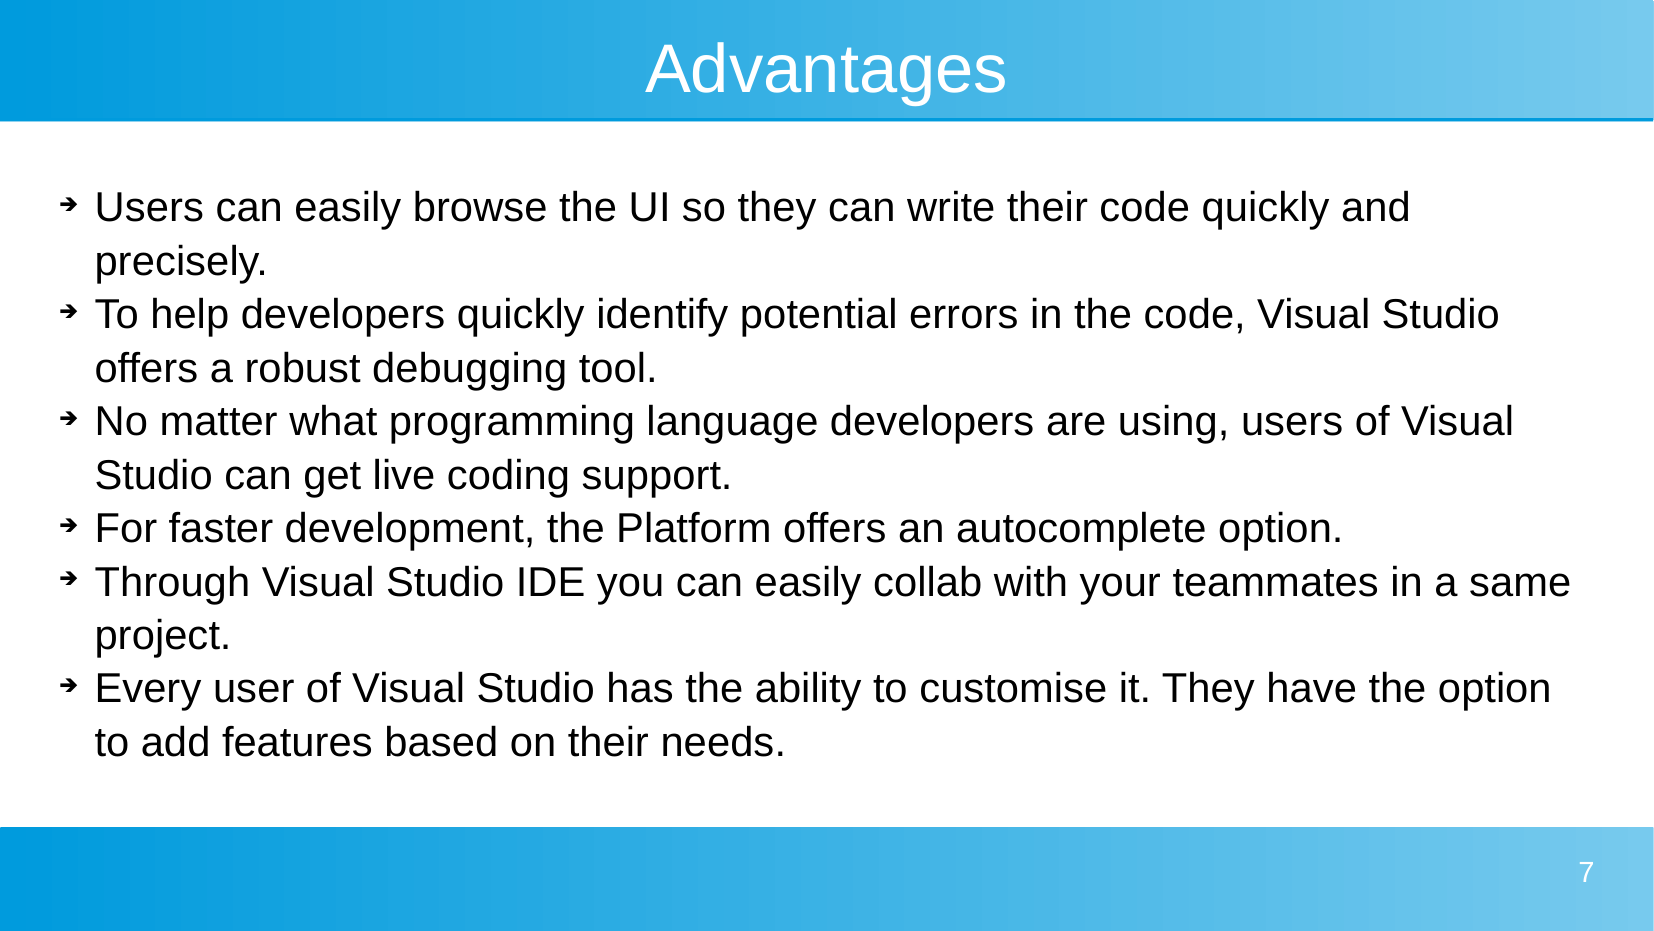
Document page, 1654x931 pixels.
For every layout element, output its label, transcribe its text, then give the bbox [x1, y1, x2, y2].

title Advantages [59, 29, 1595, 108]
list Users can easily browse the UI so they can write their code quickly and precisely. To help developers quickly identify potential errors in the code, Visual Studio offers a robust debugging tool. No matter what programming language developers are using, users of Visual Studio can get live coding support. For faster development, the Platform offers an autocomplete option. Through Visual Studio IDE you can easily collab with your teammates in a same project. Every user of Visual Studio has the ability to customise it. They have the option to add features based on their needs. [59, 177, 1595, 768]
